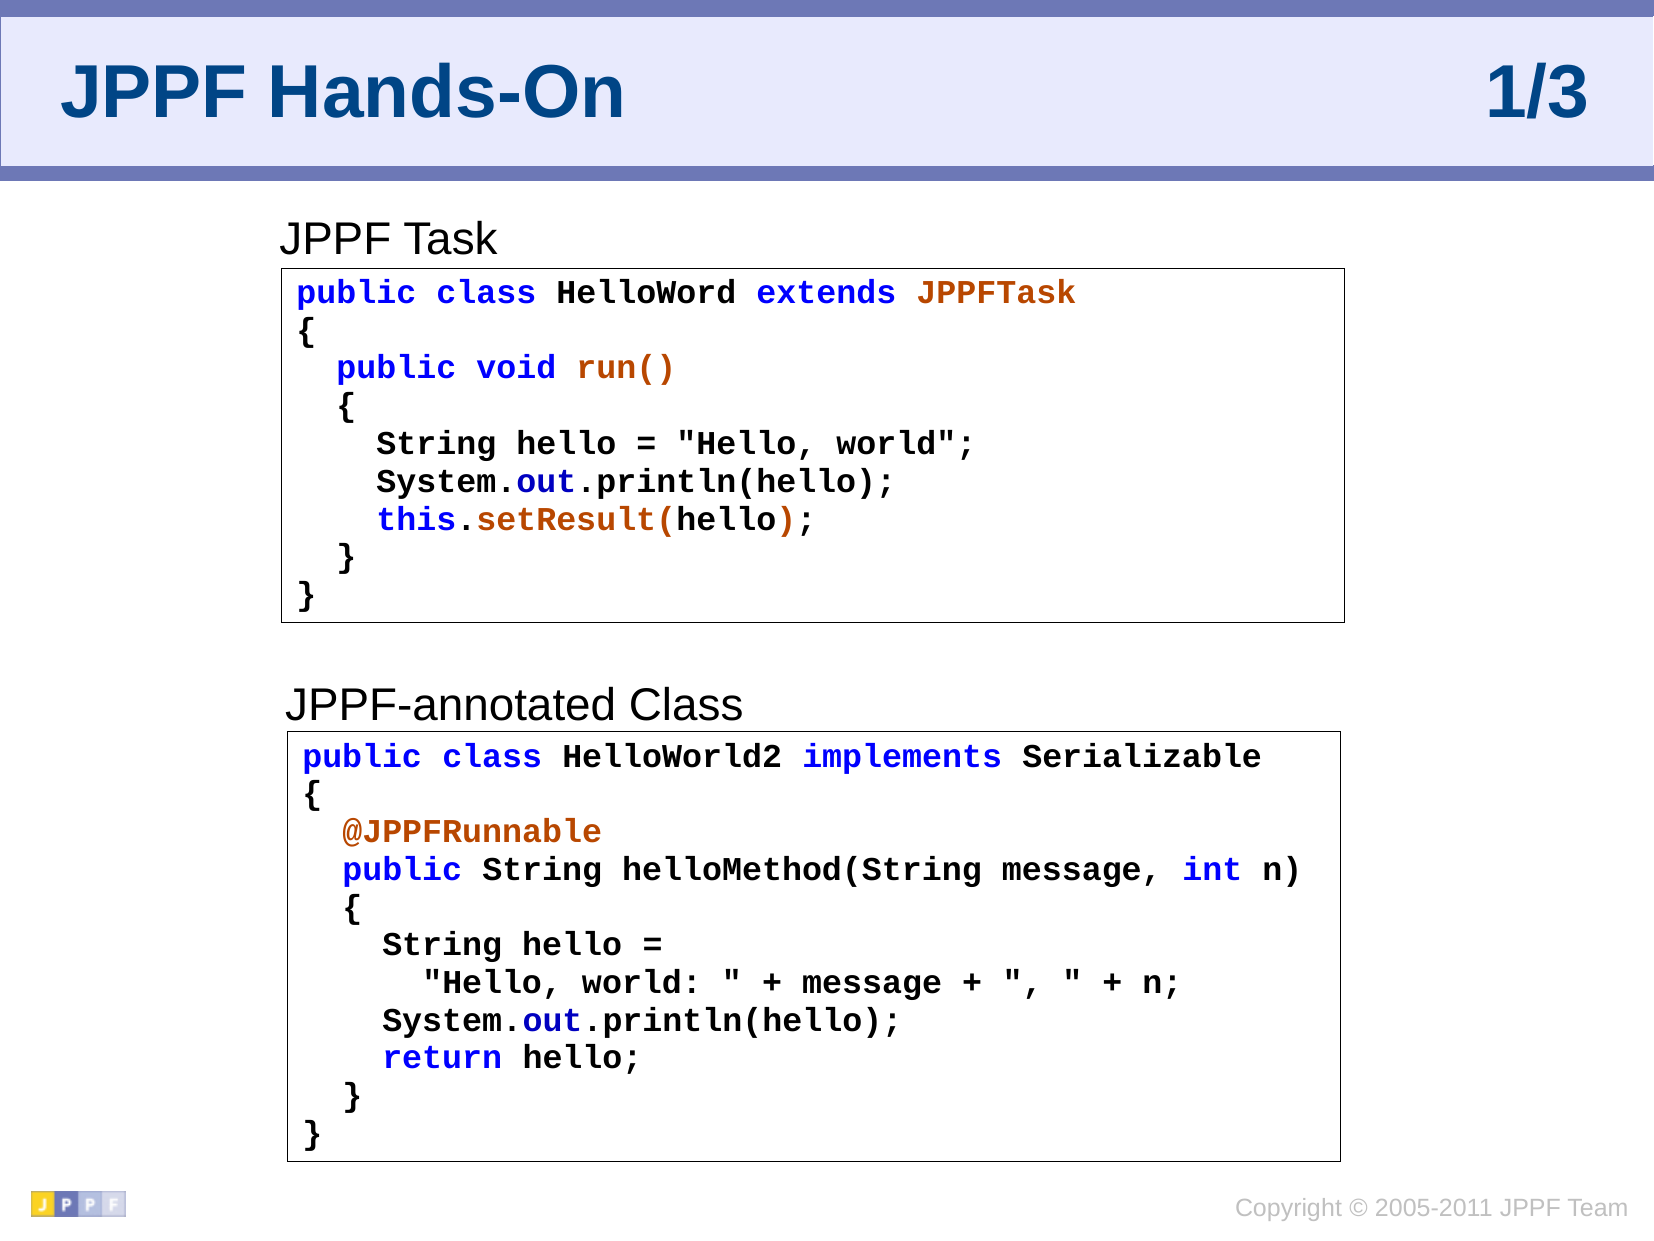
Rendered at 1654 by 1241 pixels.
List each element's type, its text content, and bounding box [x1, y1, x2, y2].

text_box JPPF-annotated Class [270, 671, 788, 738]
text_box public class HelloWorld2 implements Serializable { @JPPFRunnable public String helloMethod(String message, int n) { String hello = "Hello, world: " + message + ", " + n; System.out.println(hello); return hello; } } [287, 731, 1341, 1160]
title JPPF Hands-On 1/3 [0, 16, 1653, 167]
text_box JPPF Task [264, 205, 603, 272]
text_box public class HelloWord extends JPPFTask { public void run() { String hello = "Hello, world"; System.out.println(hello); this.setResult(hello); } } [281, 268, 1345, 621]
picture [0, 181, 1654, 1241]
